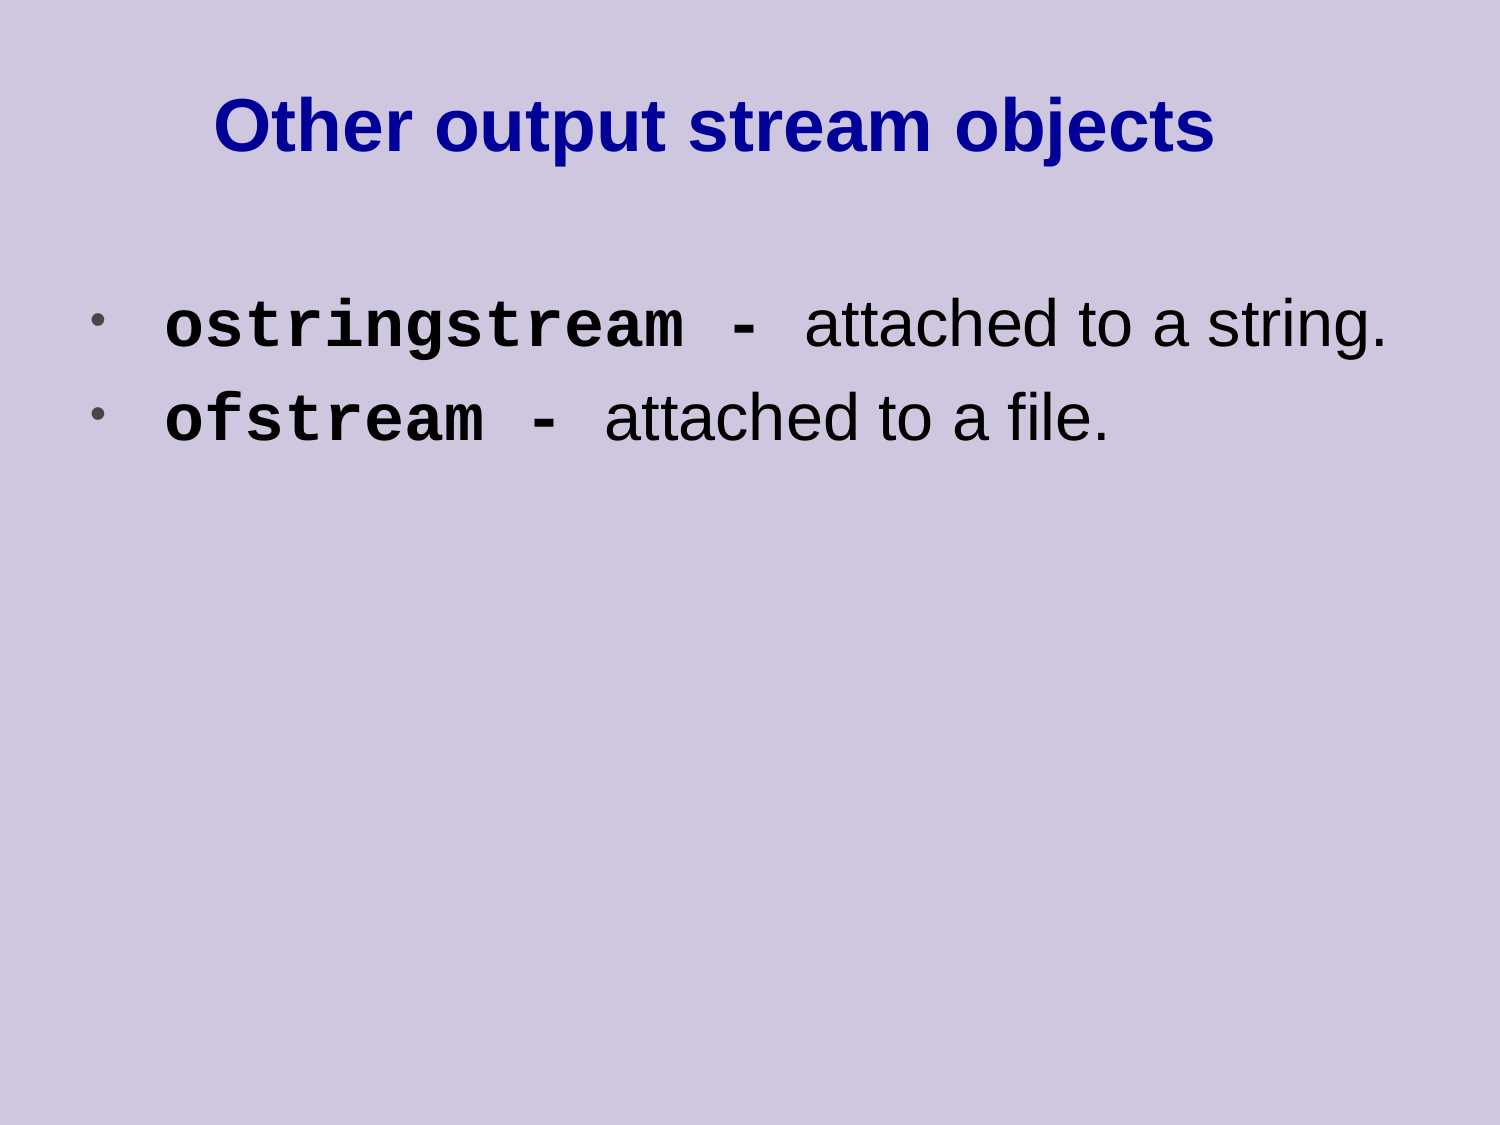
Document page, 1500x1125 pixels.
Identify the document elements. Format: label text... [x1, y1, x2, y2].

text_box ostringstream - attached to a string. ofstream - attached to a file. [74, 187, 1500, 1067]
text_box Other output stream objects [198, 27, 1468, 187]
